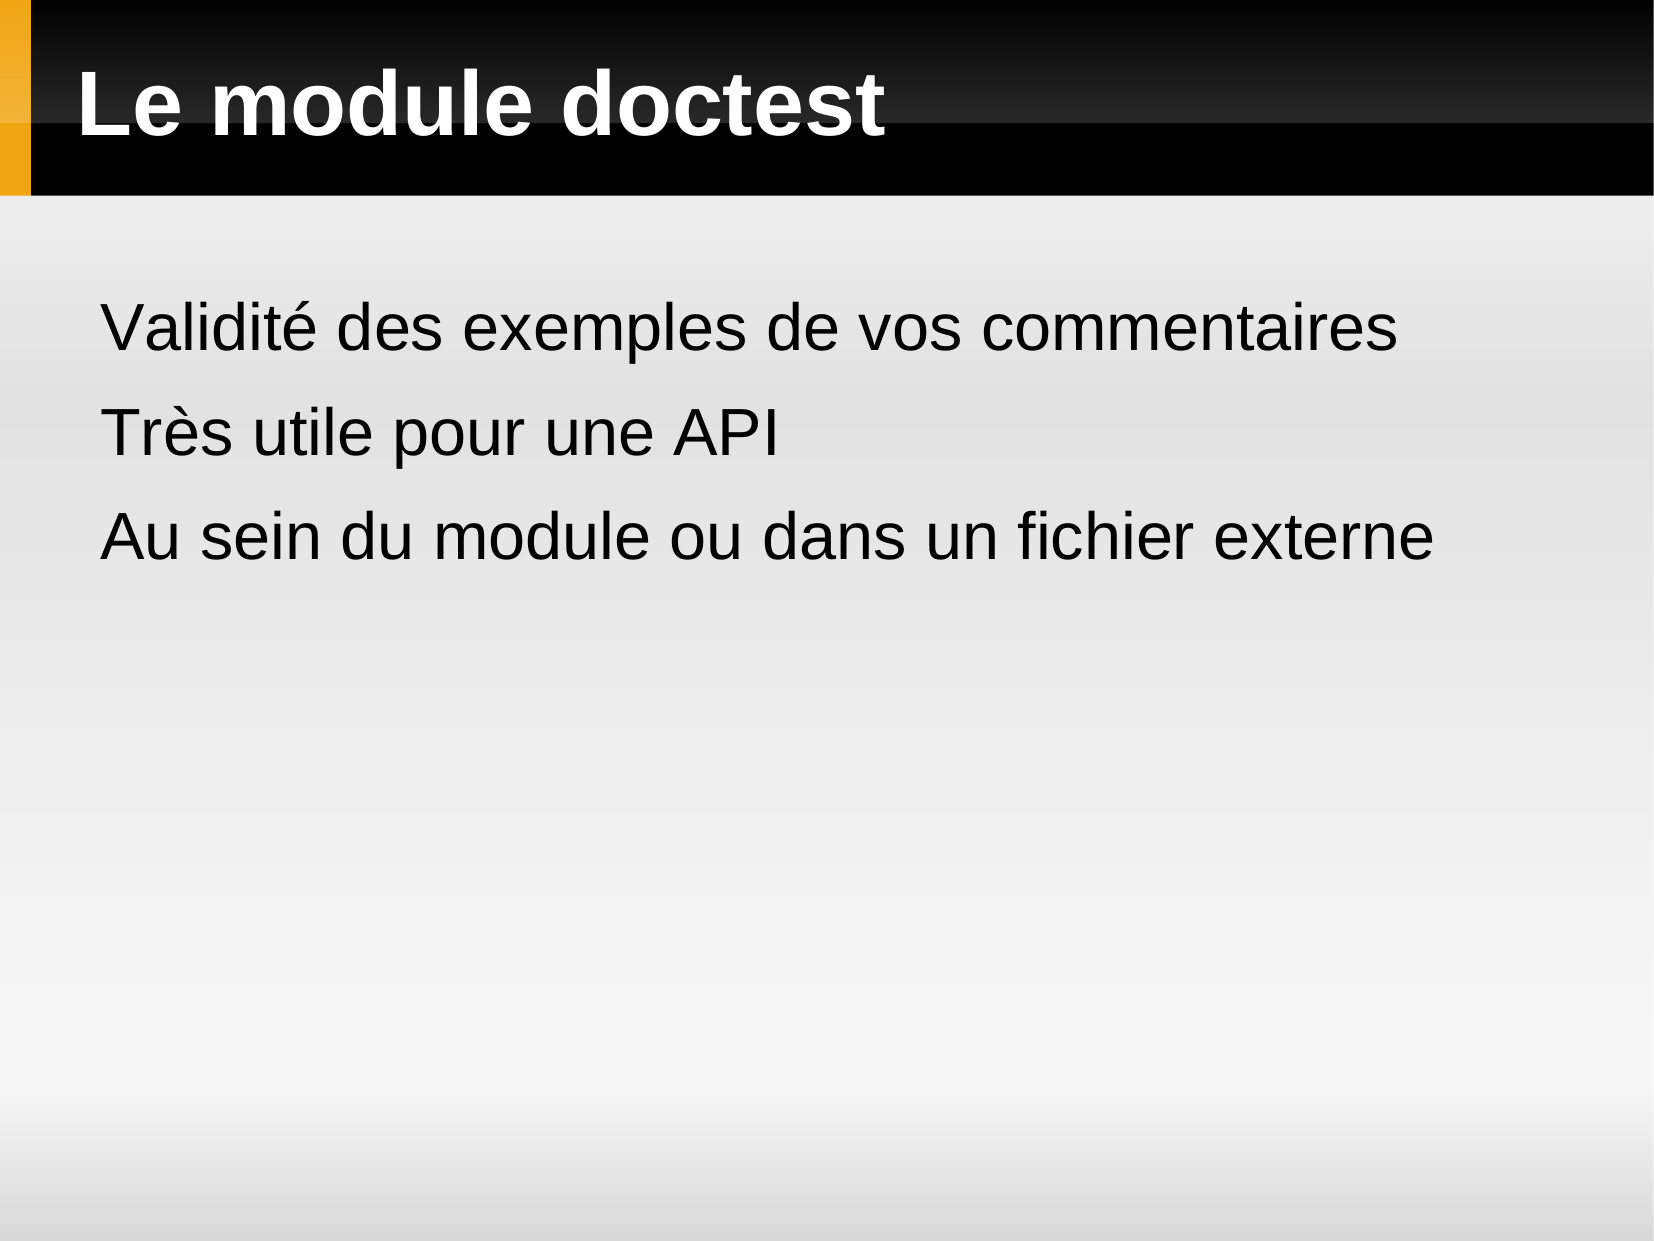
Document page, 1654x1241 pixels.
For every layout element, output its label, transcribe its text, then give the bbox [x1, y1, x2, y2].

picture [0, 0, 1654, 1241]
list Validité des exemples de vos commentaires Très utile pour une API Au sein du module ou dans un fichier externe [82, 290, 1571, 1094]
title Le module doctest [76, 7, 1565, 200]
